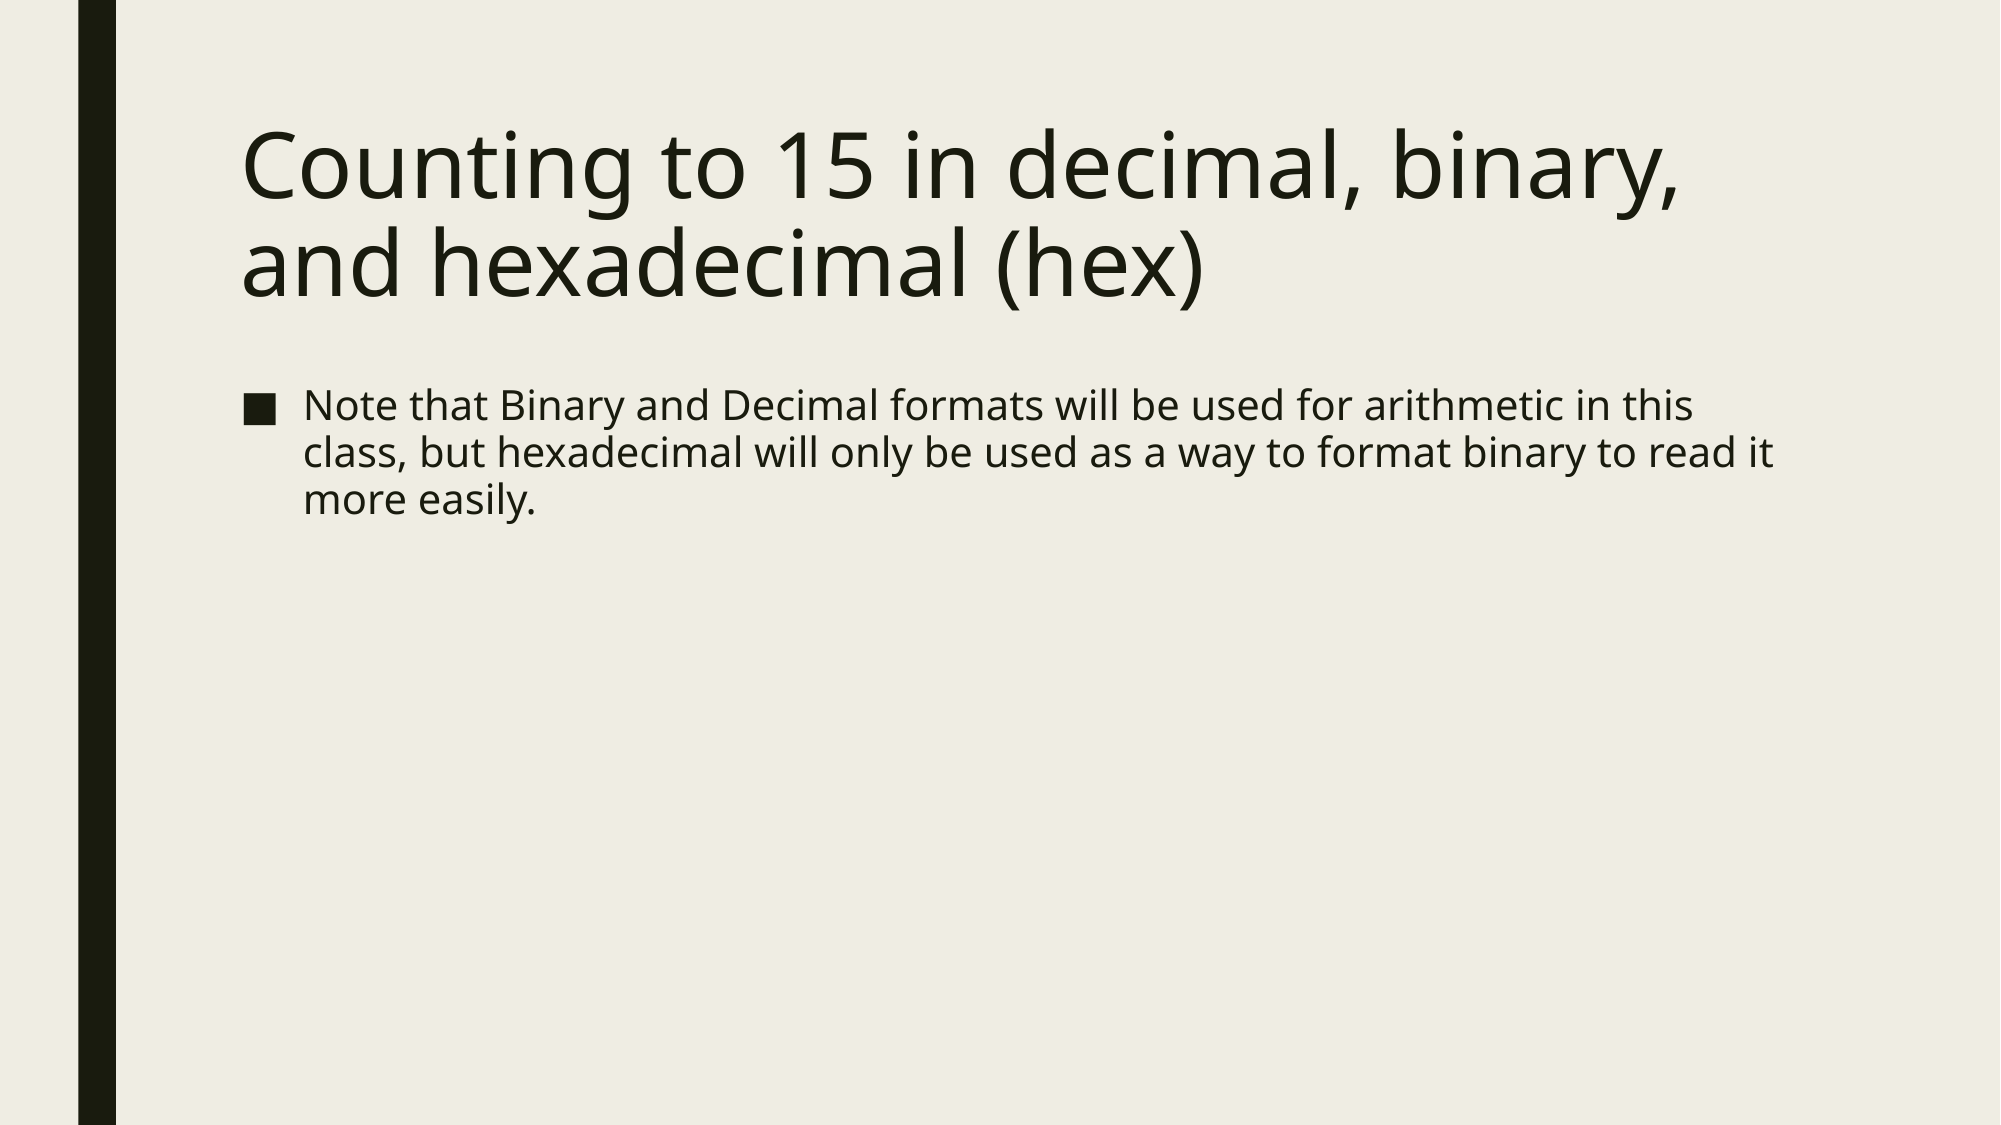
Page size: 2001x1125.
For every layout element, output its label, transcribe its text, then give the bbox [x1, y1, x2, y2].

list Note that Binary and Decimal formats will be used for arithmetic in this class, but hexadecimal will only be used as a way to format binary to read it more easily. [225, 375, 1800, 963]
title Counting to 15 in decimal, binary, and hexadecimal (hex) [225, 112, 1800, 357]
